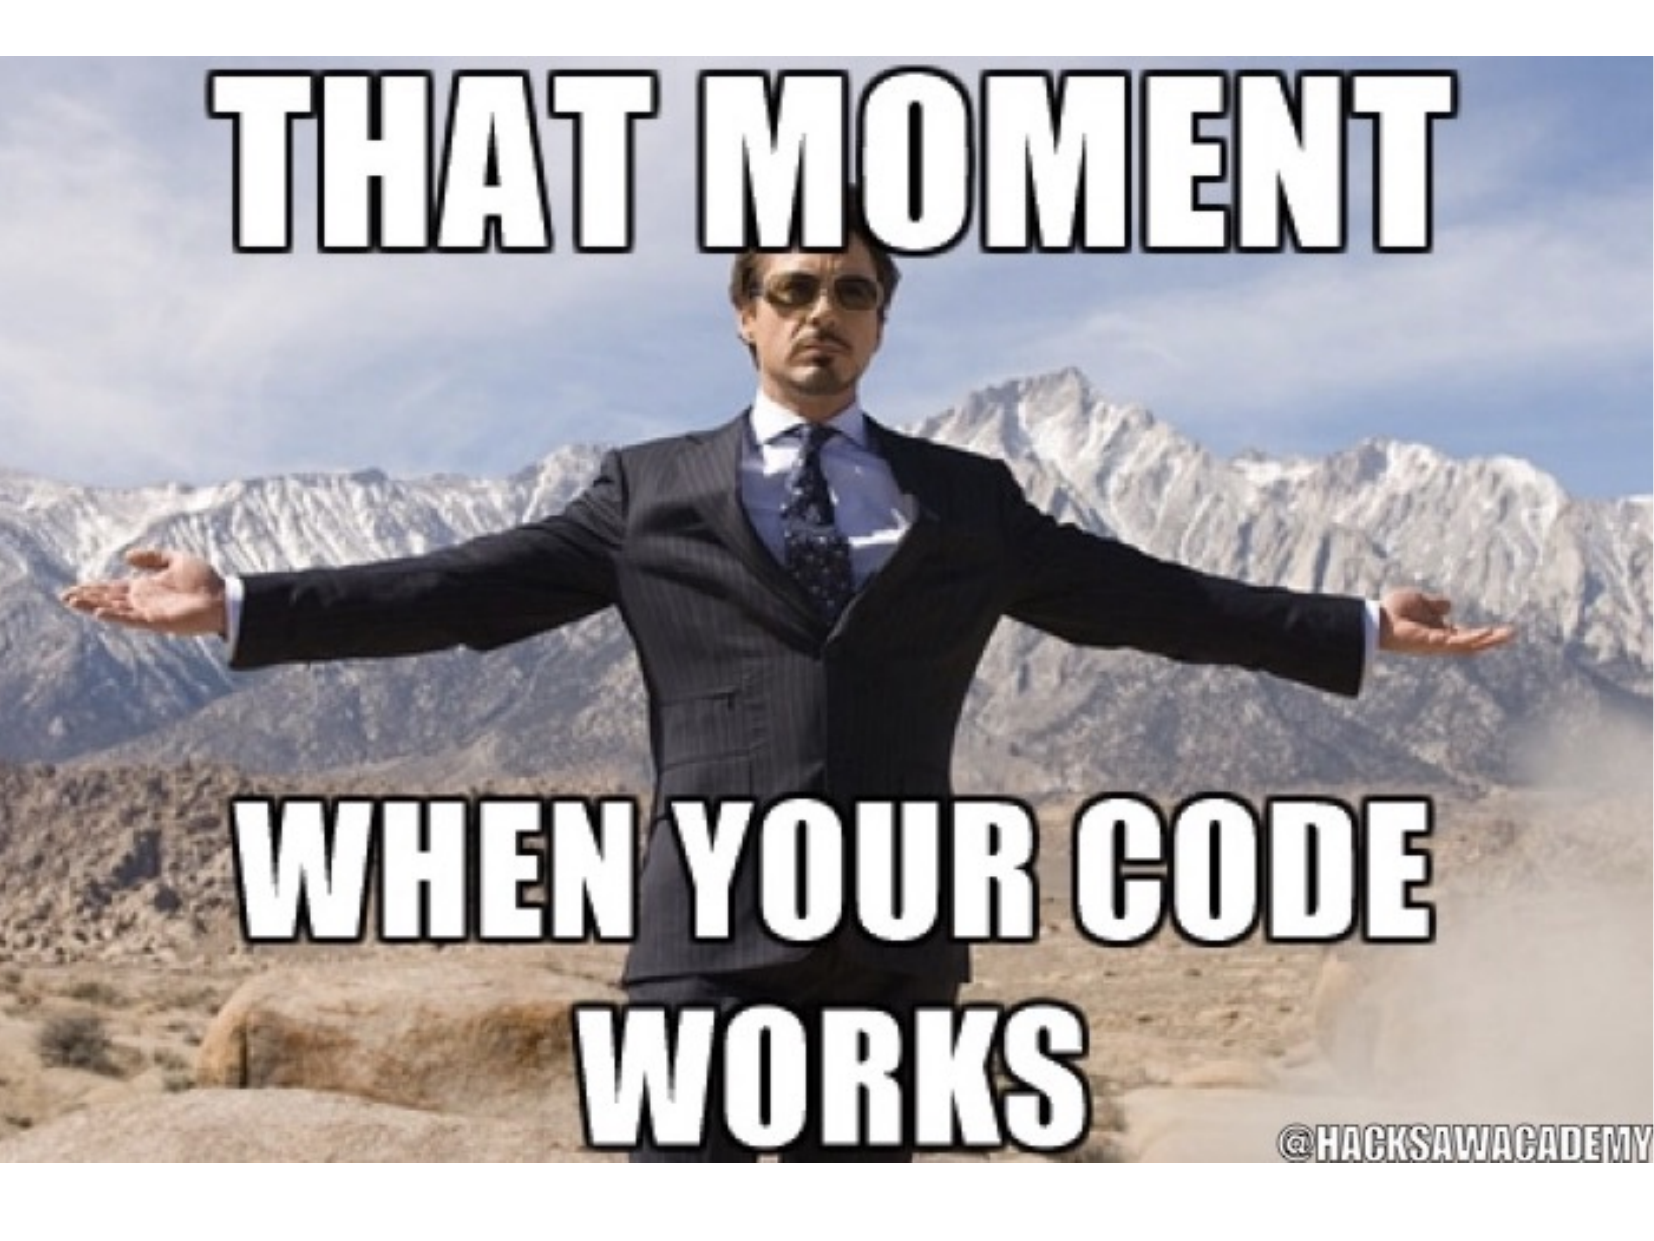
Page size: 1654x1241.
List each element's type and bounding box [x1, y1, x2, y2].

picture [0, 56, 1654, 1163]
